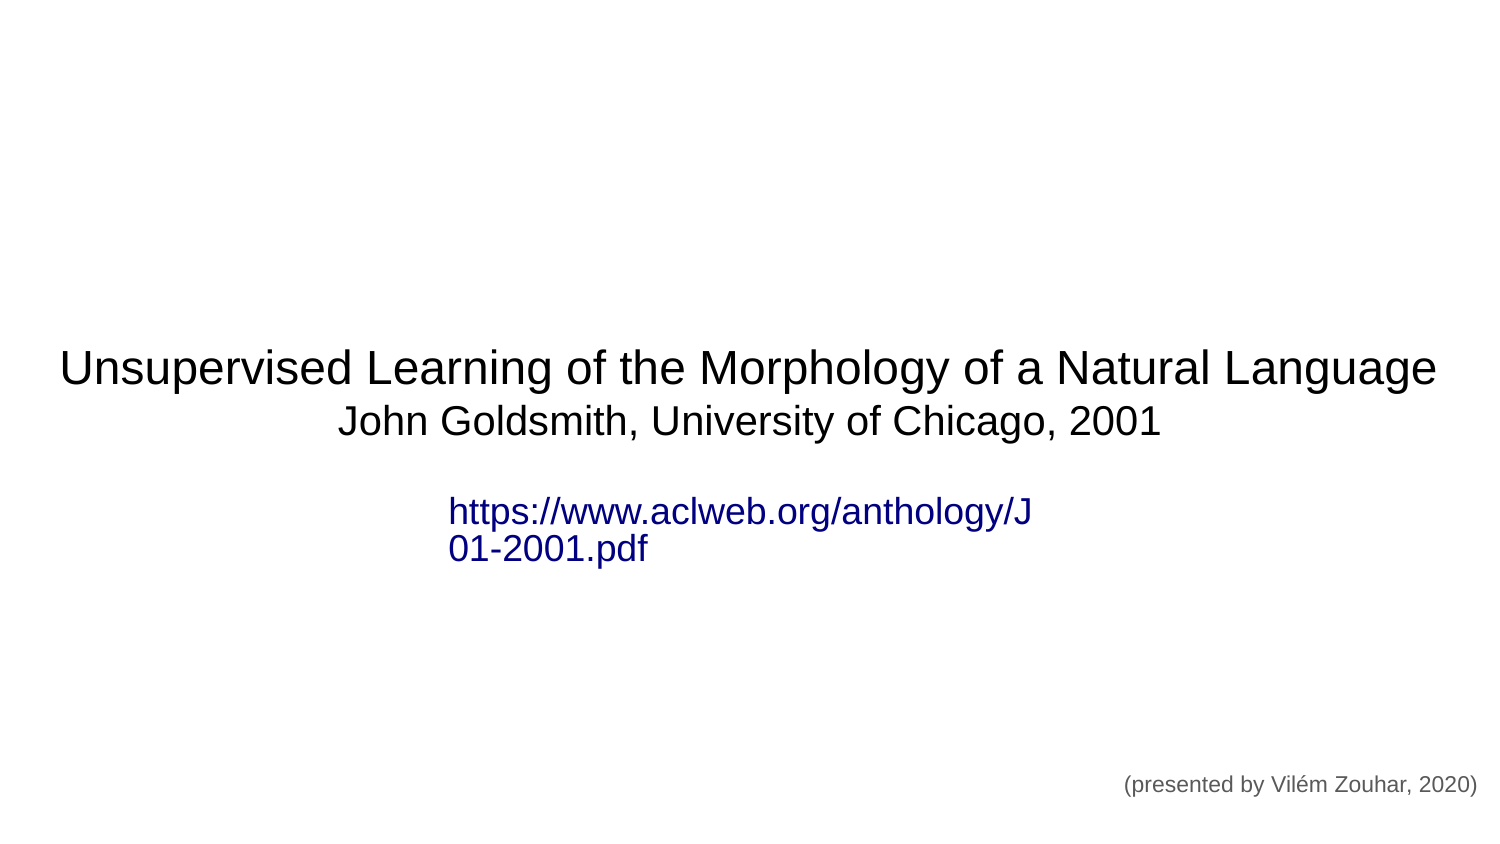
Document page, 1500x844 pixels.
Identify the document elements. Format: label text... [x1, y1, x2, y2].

subtitle (presented by Vilém Zouhar, 2020) [95, 754, 1493, 844]
text_box https://www.aclweb.org/anthology/J01-2001.pdf [433, 471, 1067, 588]
title Unsupervised Learning of the Morphology of a Natural Language John Goldsmith, University of Chicago, 2001 [26, 172, 1474, 509]
